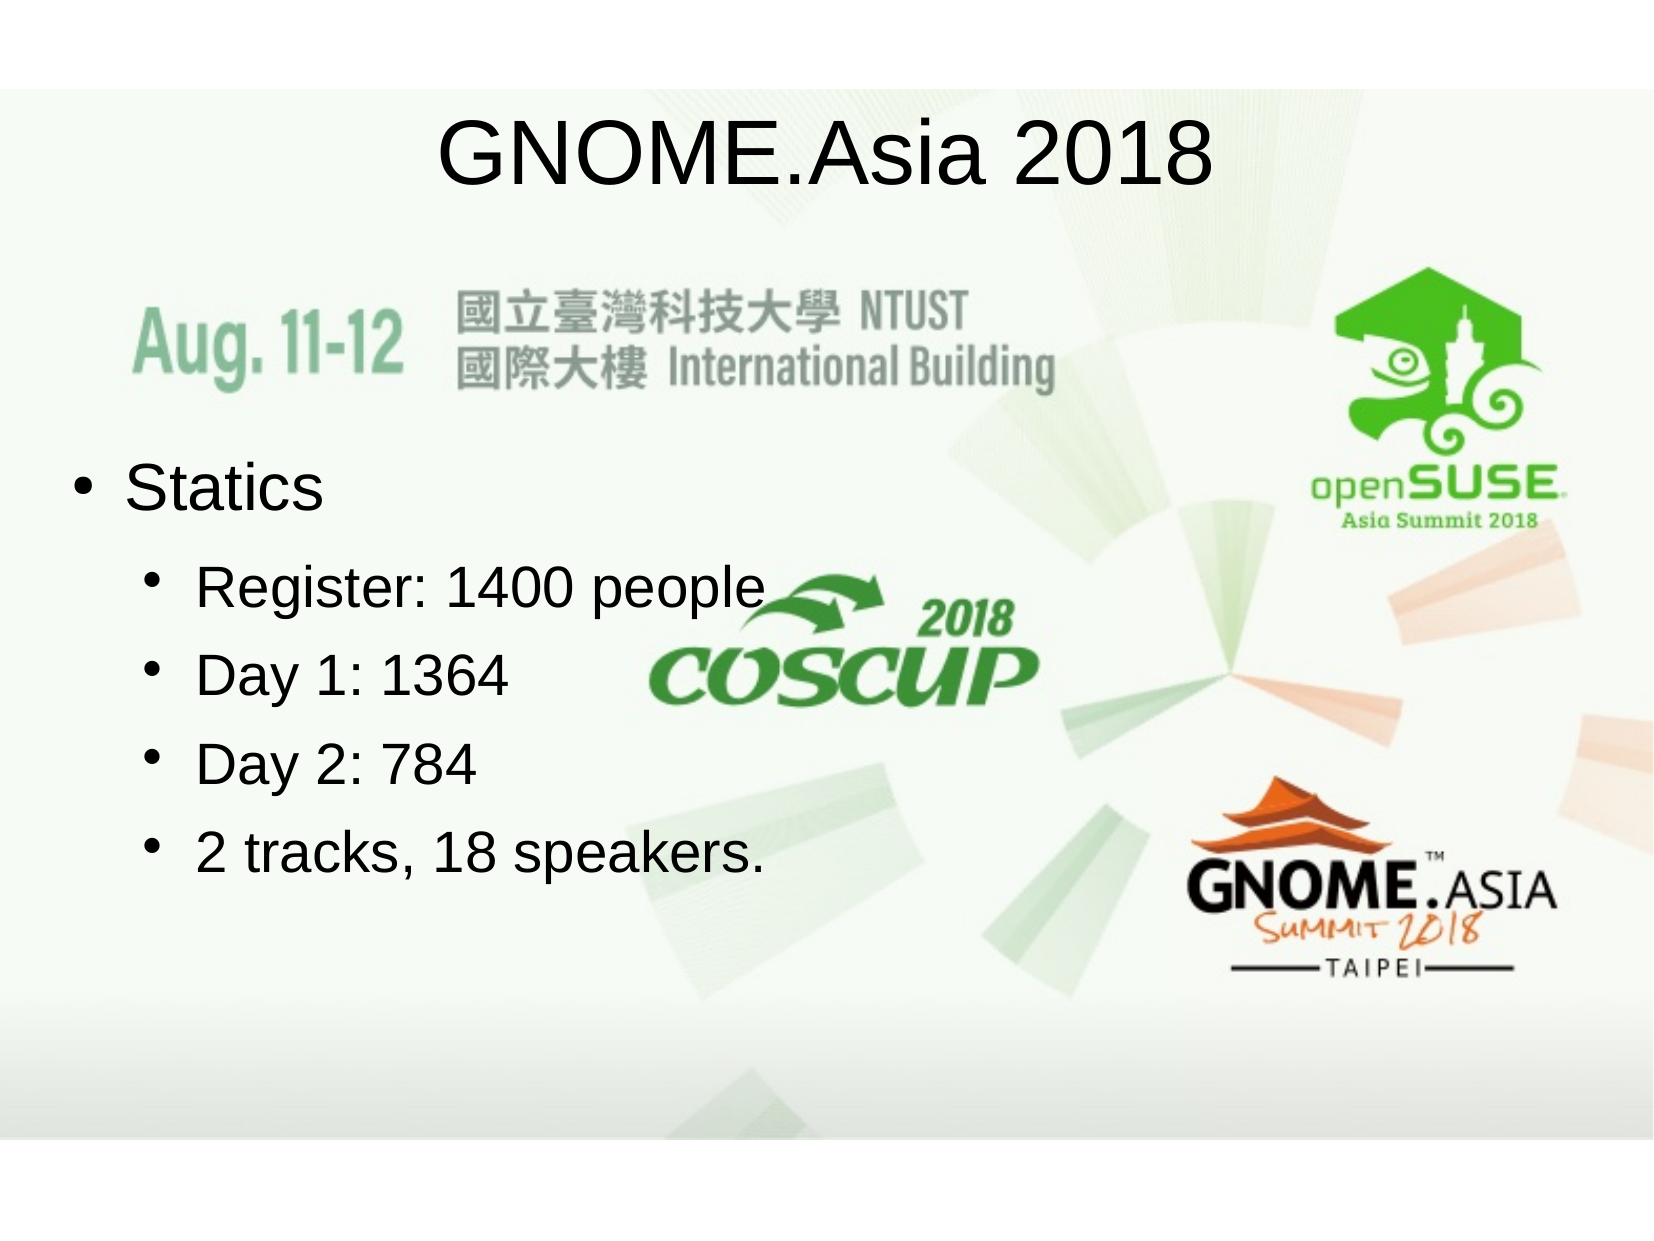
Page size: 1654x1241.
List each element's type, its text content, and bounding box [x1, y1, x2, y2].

list Statics Register: 1400 people Day 1: 1364 Day 2: 784 2 tracks, 18 speakers. [53, 450, 856, 1066]
title GNOME.Asia 2018 [82, 49, 1571, 257]
picture [0, 89, 1654, 1141]
